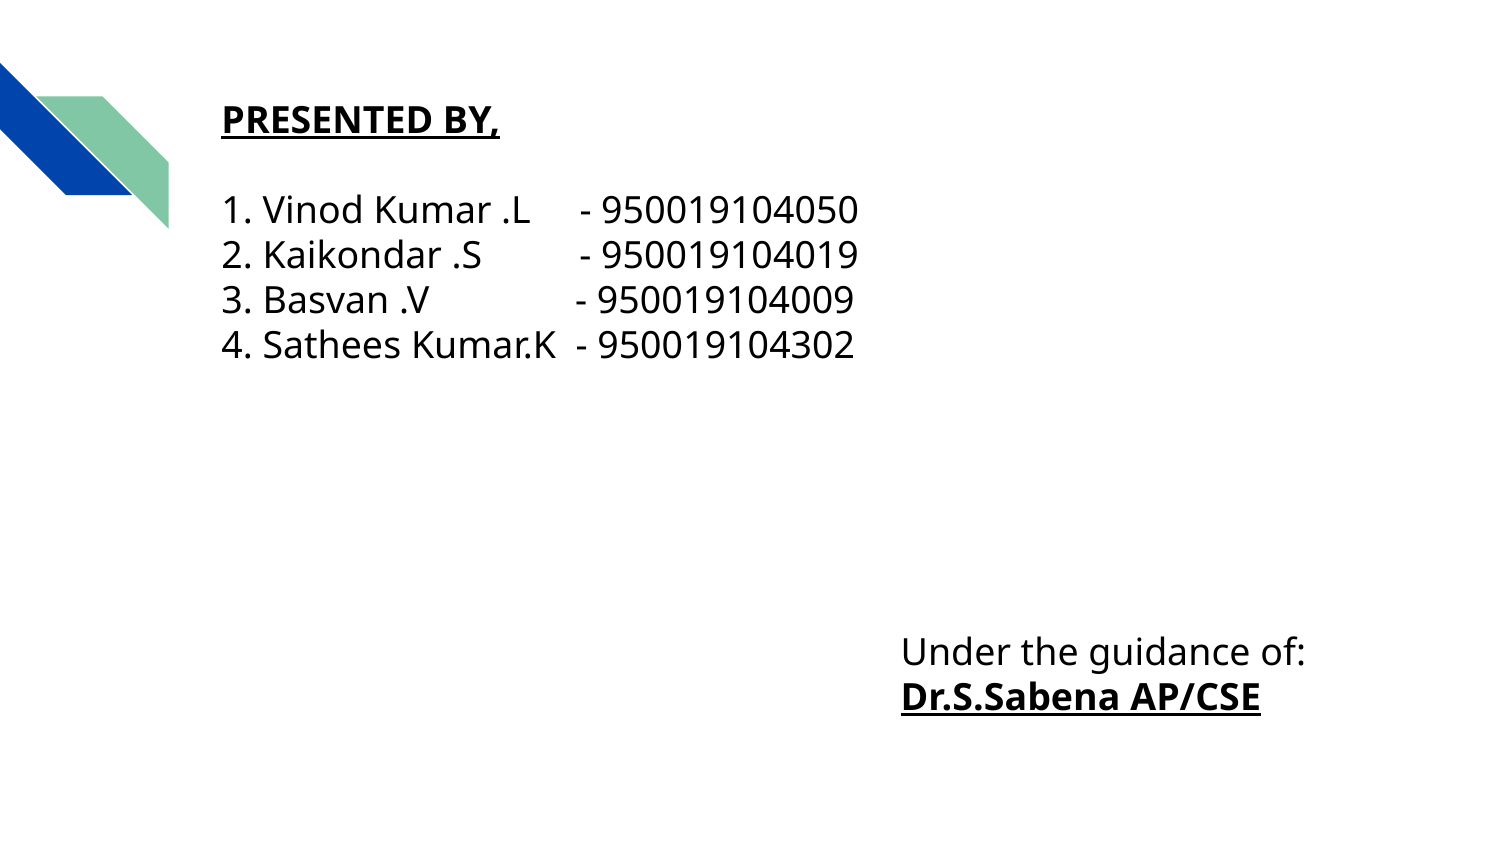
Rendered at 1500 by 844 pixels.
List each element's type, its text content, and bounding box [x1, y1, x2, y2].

text_box Under the guidance of: Dr.S.Sabena AP/CSE [885, 620, 1388, 729]
text_box PRESENTED BY, 1. Vinod Kumar .L - 950019104050 2. Kaikondar .S - 950019104019 3. Basvan .V - 950019104009 4. Sathees Kumar.K - 950019104302 [206, 88, 945, 386]
